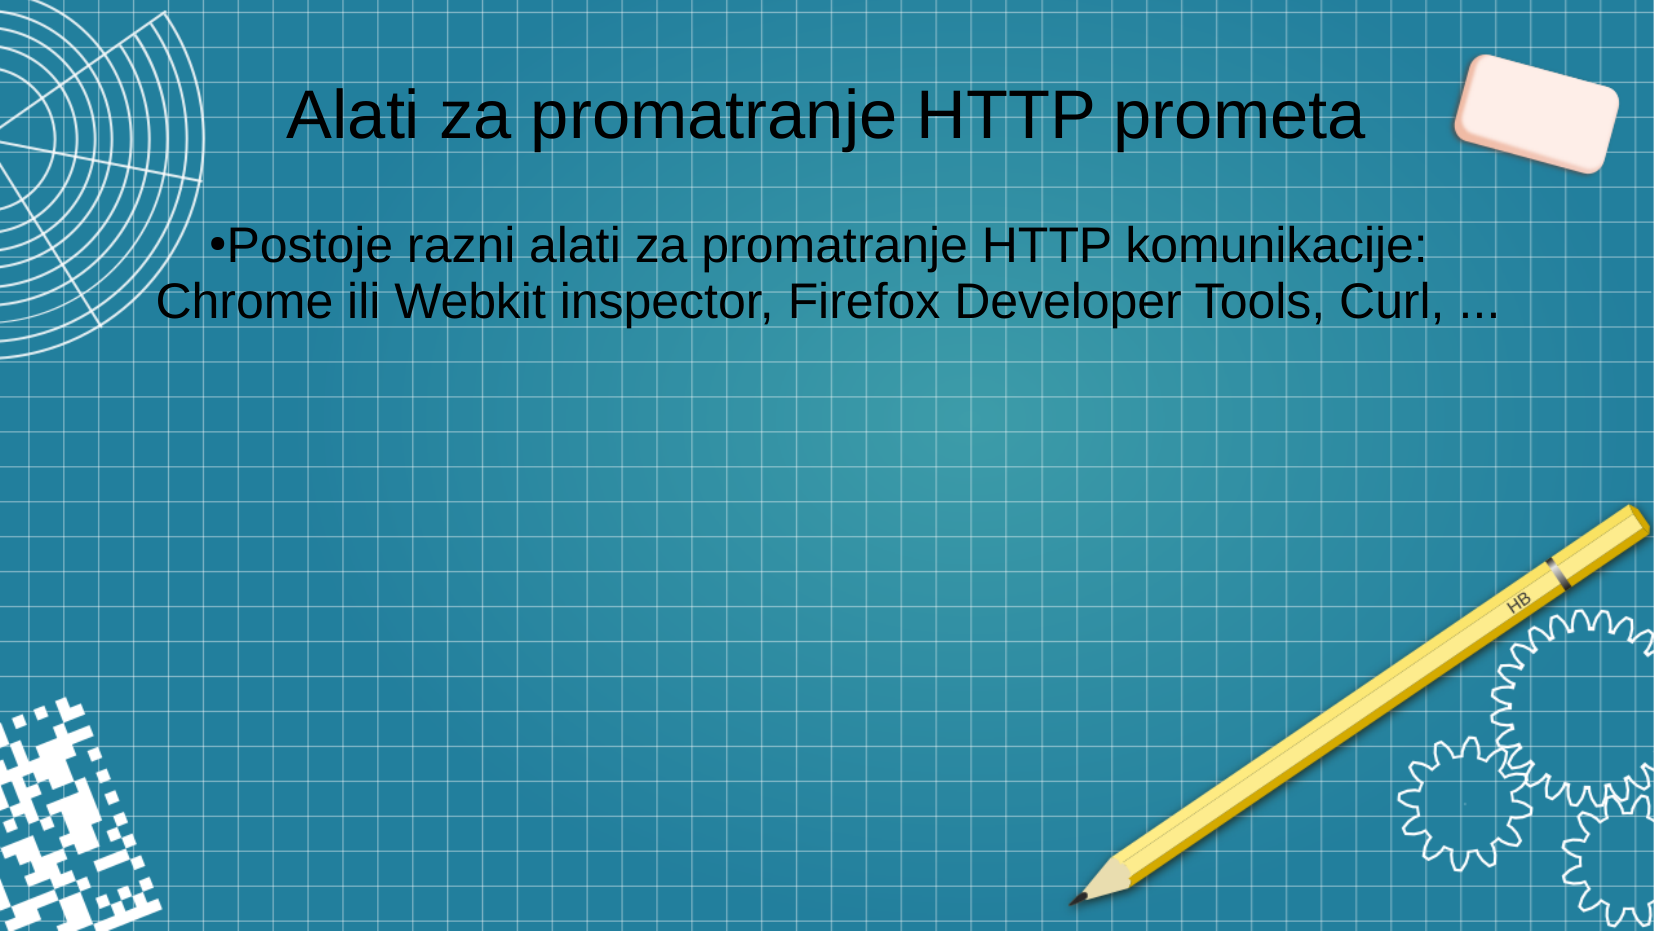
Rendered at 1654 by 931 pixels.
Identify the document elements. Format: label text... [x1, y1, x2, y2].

title Alati za promatranje HTTP prometa [82, 37, 1571, 193]
picture [0, 0, 1654, 931]
list Postoje razni alati za promatranje HTTP komunikacije: Chrome ili Webkit inspector, Firefox Developer Tools, Curl, ... [82, 217, 1571, 758]
